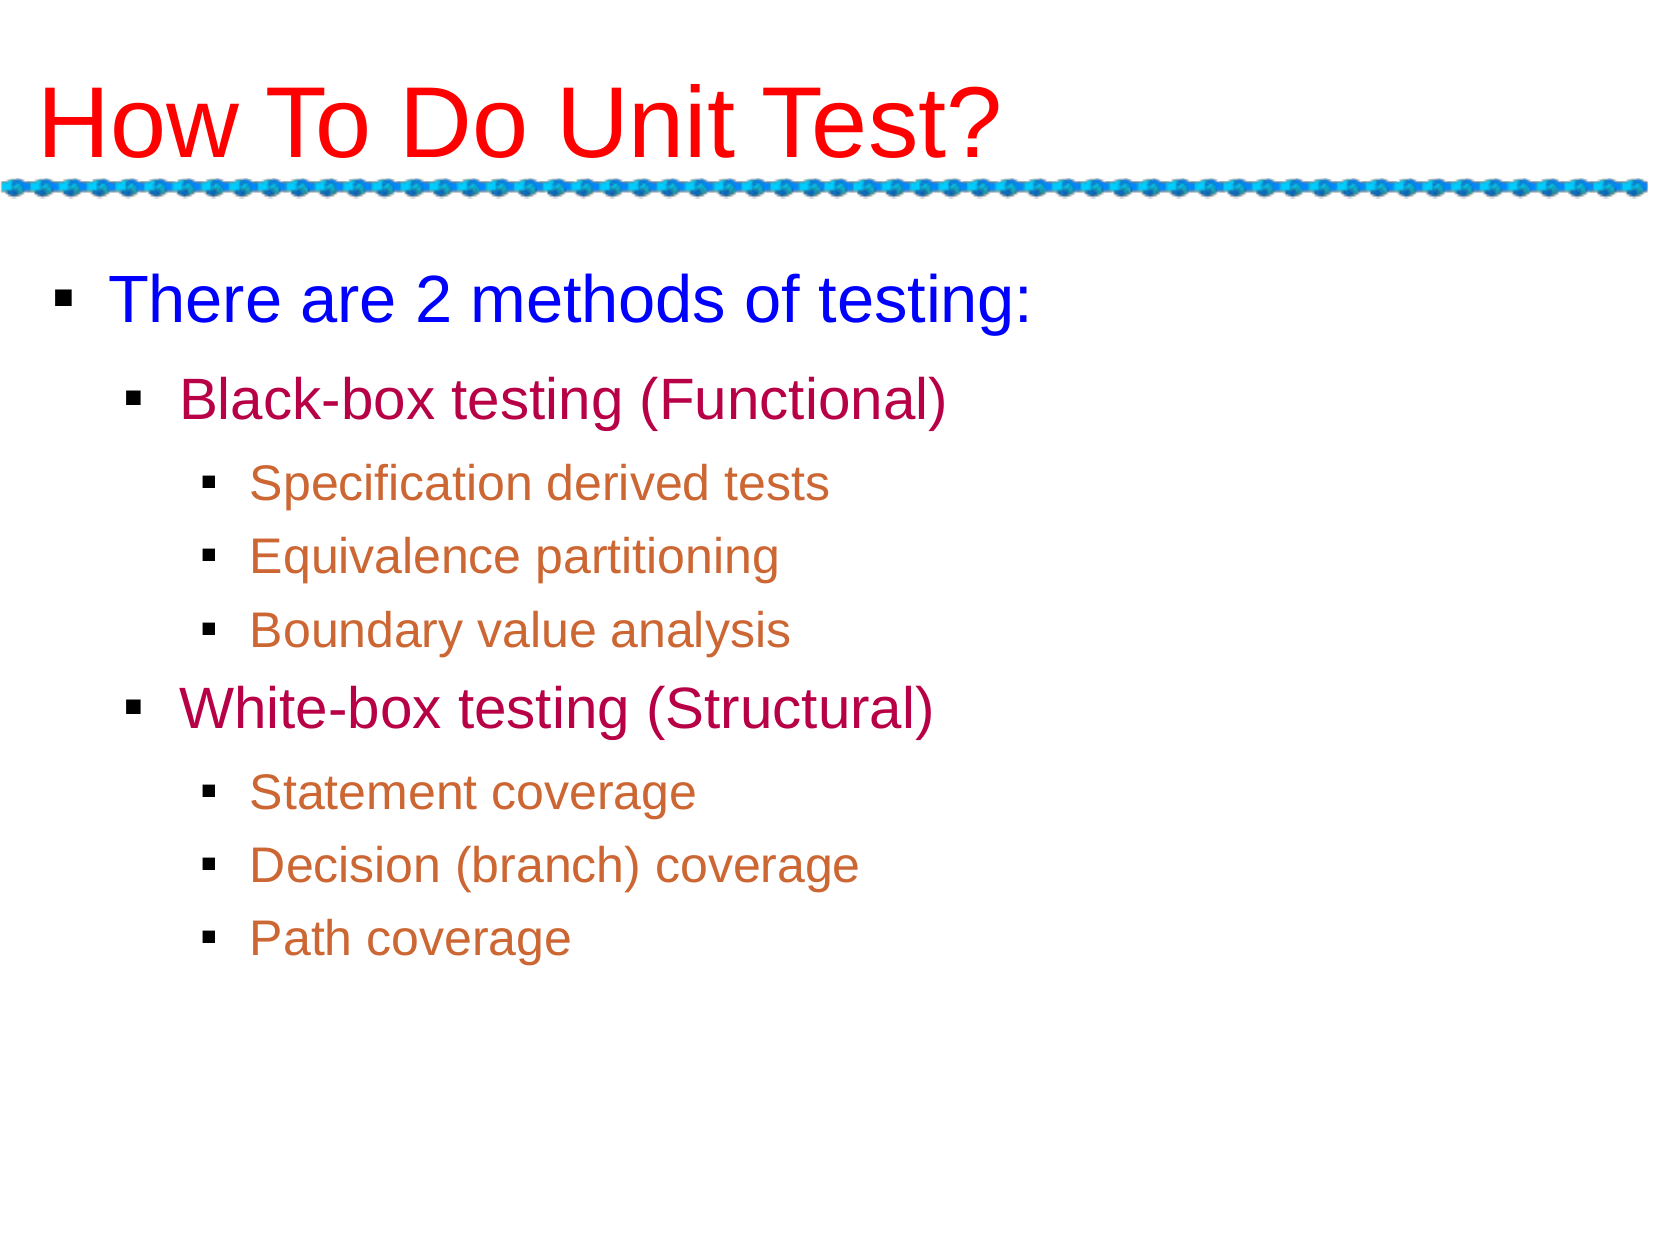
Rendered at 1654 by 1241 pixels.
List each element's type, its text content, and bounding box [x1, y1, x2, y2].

title How To Do Unit Test? [37, 37, 1651, 207]
picture [0, 178, 37, 199]
list There are 2 methods of testing: Black-box testing (Functional) Specification derived tests Equivalence partitioning Boundary value analysis White-box testing (Structural) Statement coverage Decision (branch) coverage Path coverage [37, 262, 1651, 1163]
